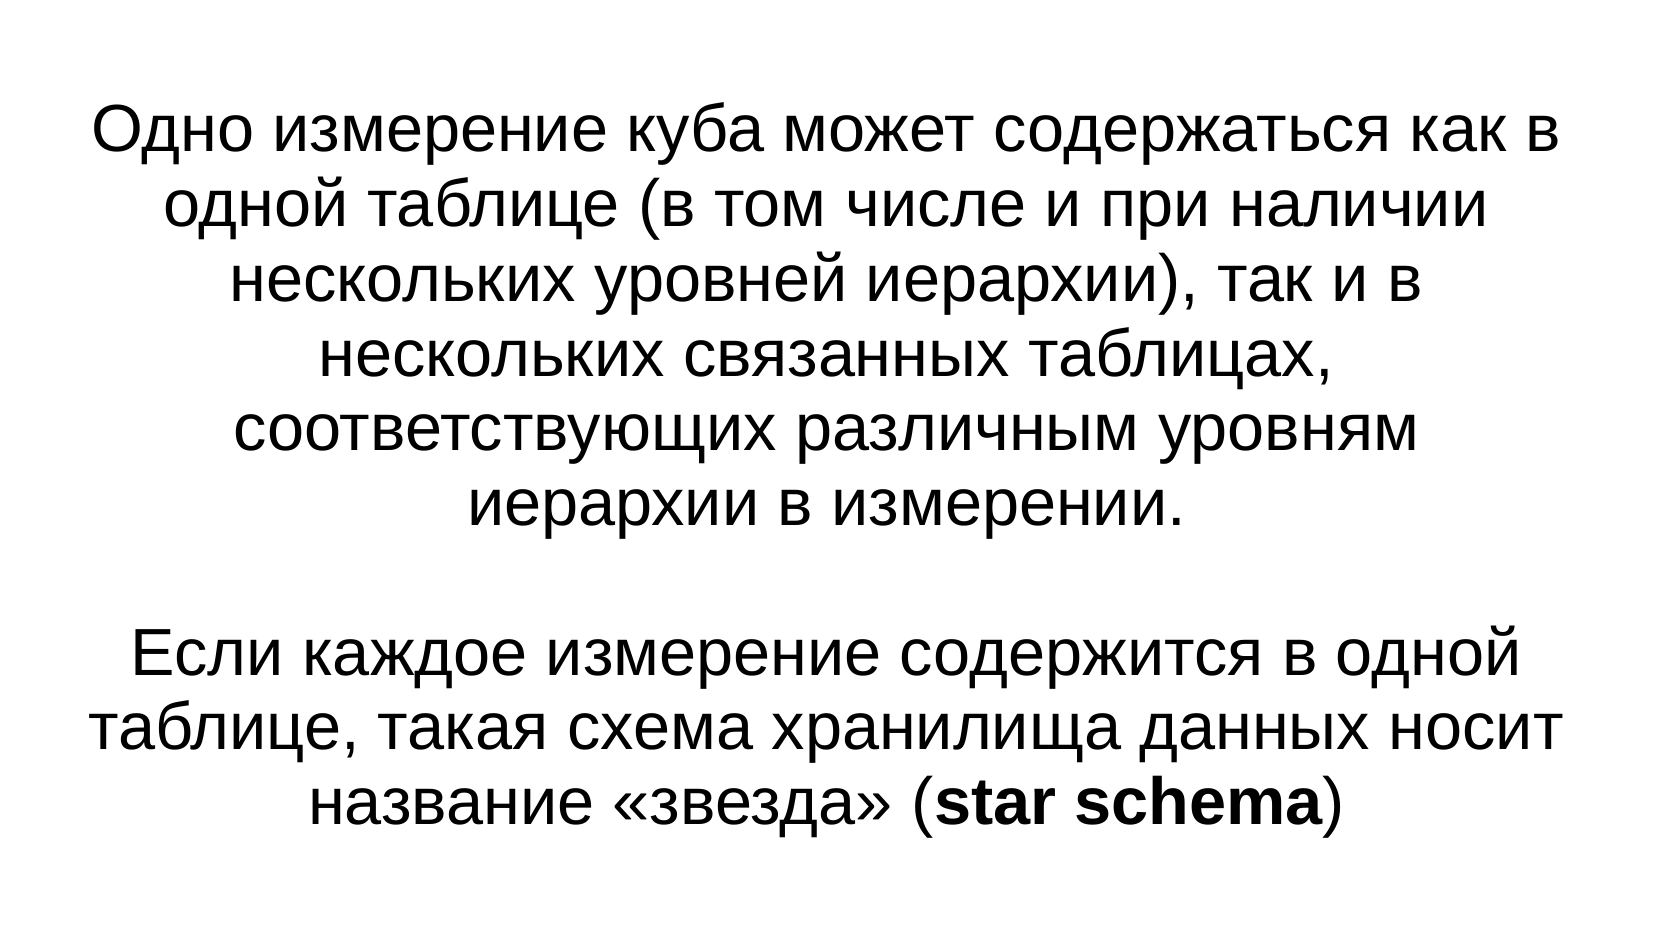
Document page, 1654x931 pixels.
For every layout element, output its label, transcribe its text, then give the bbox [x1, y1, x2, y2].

subtitle Одно измерение куба может содержаться как в одной таблице (в том числе и при наличии нескольких уровней иерархии), так и в нескольких связанных таблицах, соответствующих различным уровням иерархии в измерении. Если каждое измерение содержится в одной таблице, такая схема хранилища данных носит название «звезда» (star schema) [82, 60, 1571, 871]
